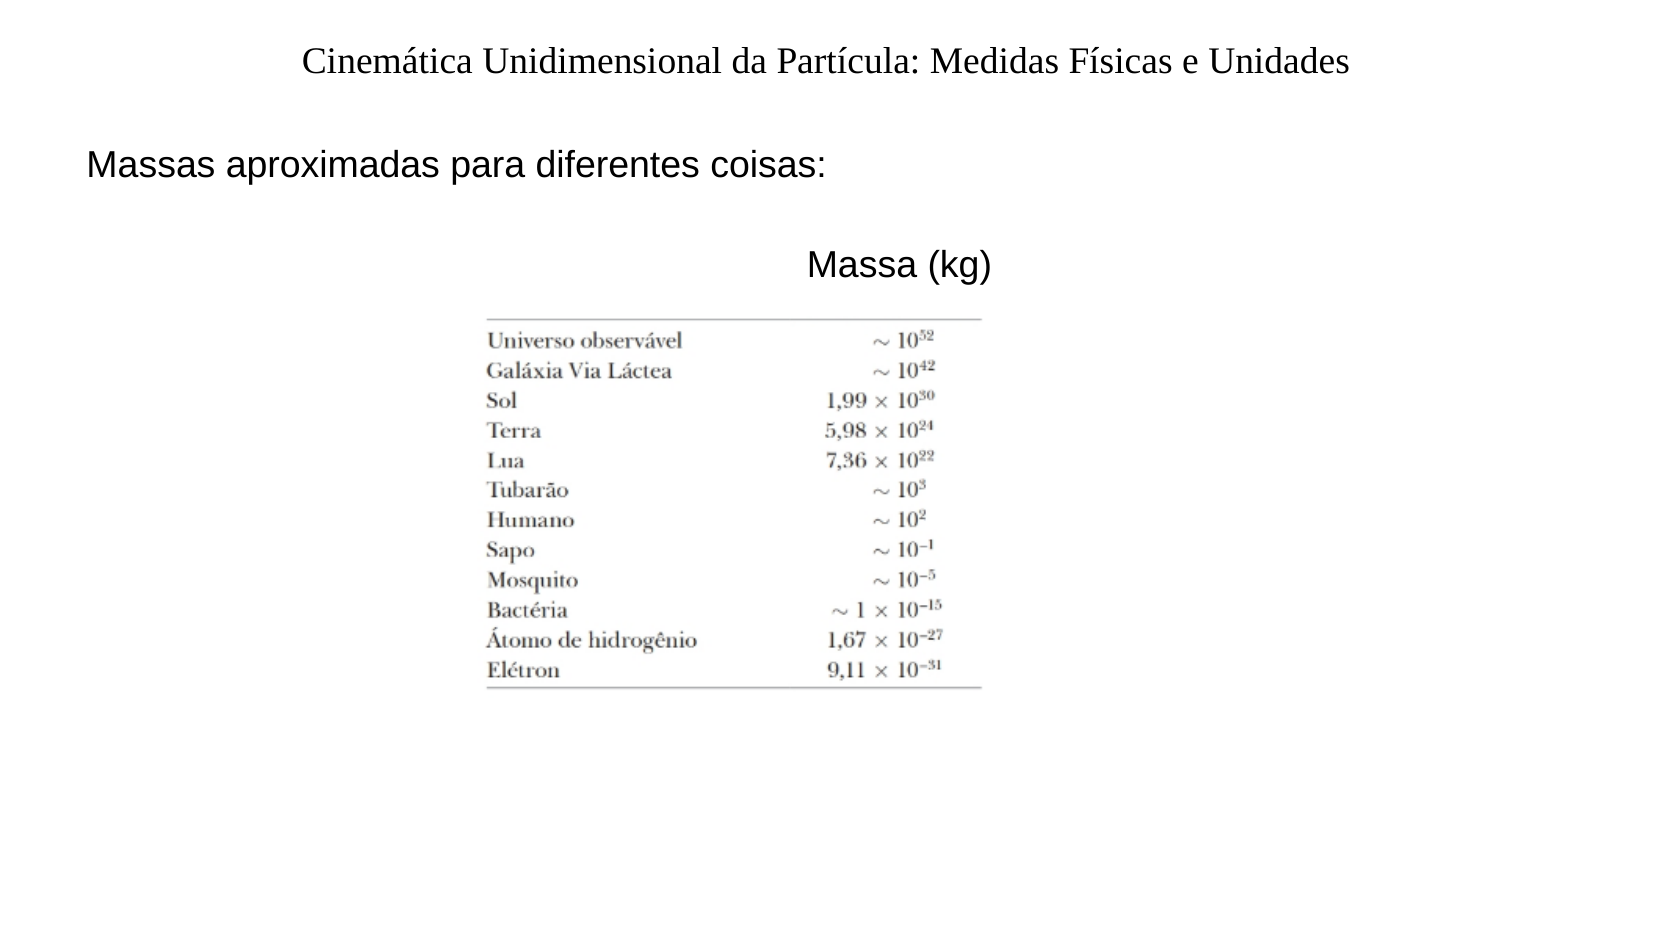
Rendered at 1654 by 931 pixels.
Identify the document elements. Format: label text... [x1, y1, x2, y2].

text_box Massas aproximadas para diferentes coisas: [71, 135, 842, 193]
text_box Cinemática Unidimensional da Partícula: Medidas Físicas e Unidades [287, 11, 1367, 90]
picture [473, 316, 987, 698]
text_box Massa (kg) [792, 236, 1008, 293]
